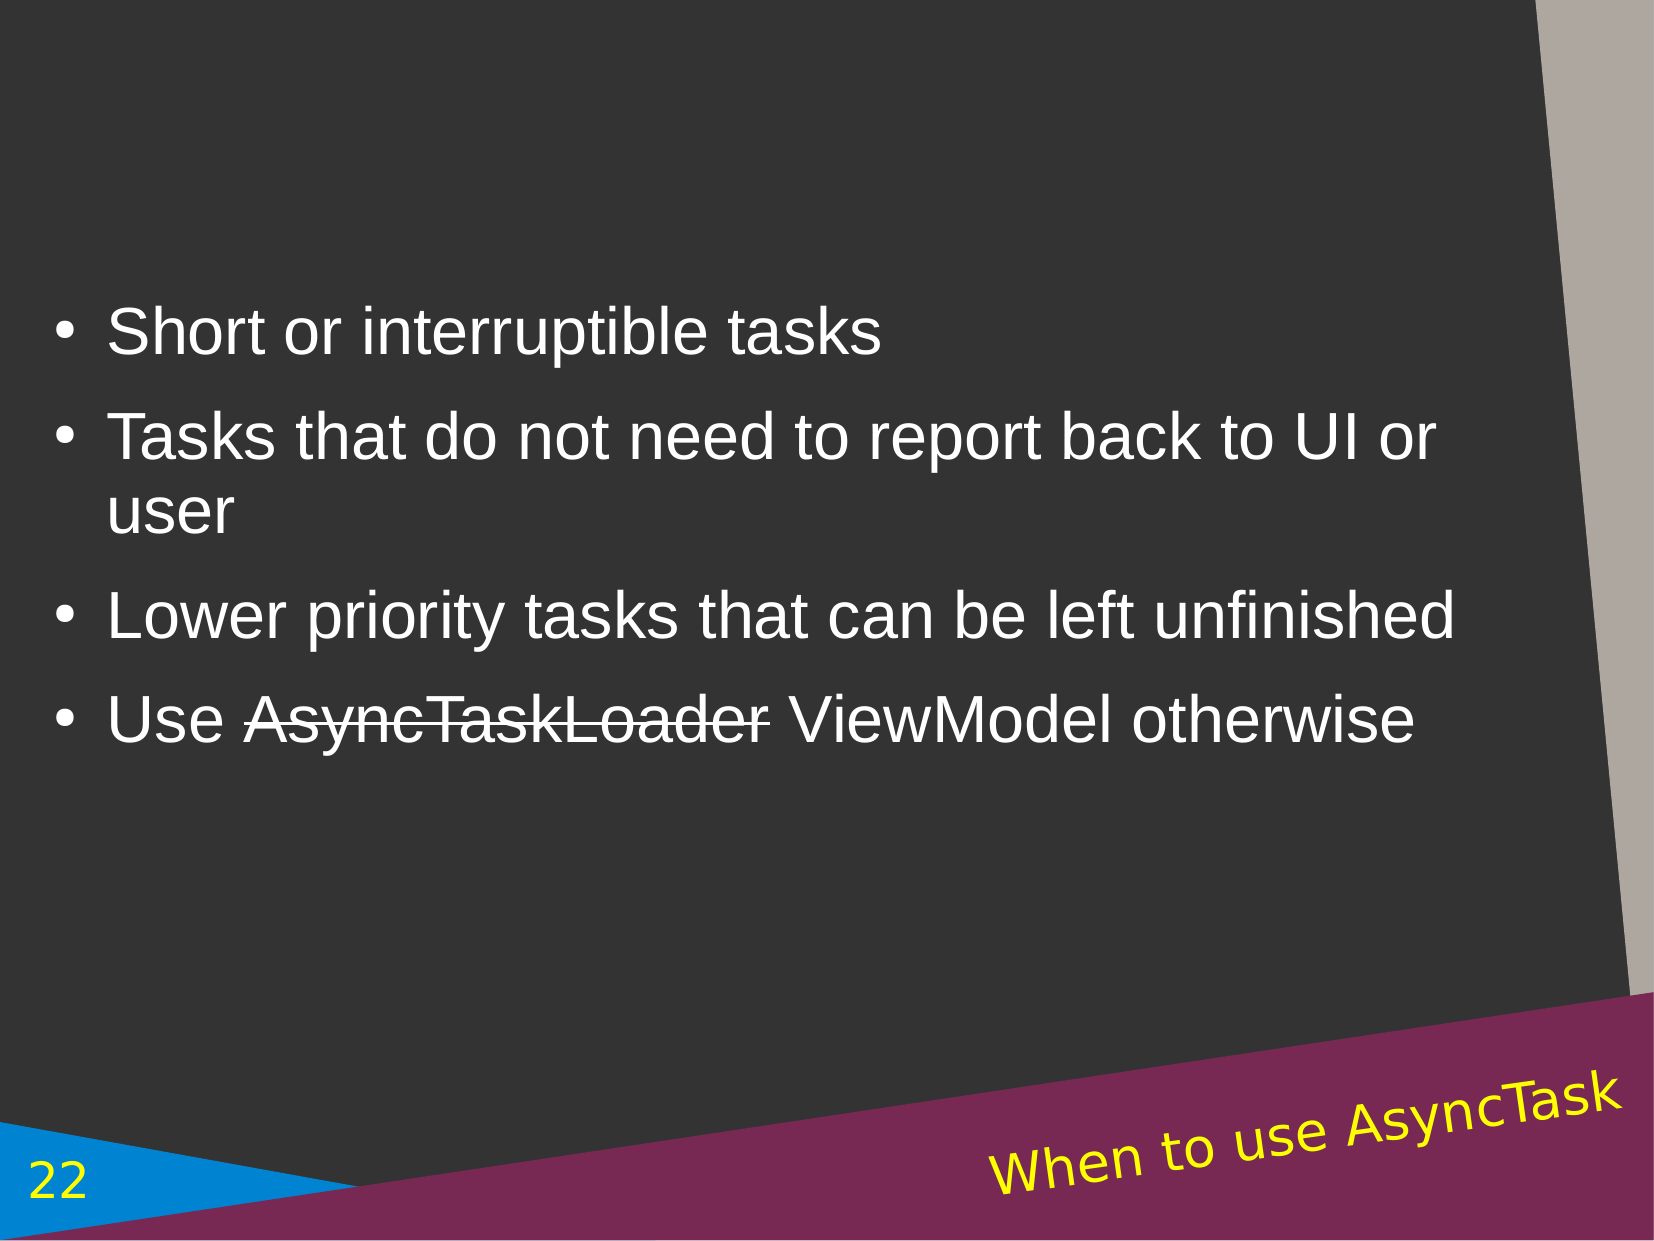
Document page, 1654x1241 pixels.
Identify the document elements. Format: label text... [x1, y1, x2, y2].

list Short or interruptible tasks Tasks that do not need to report back to UI or user Lower priority tasks that can be left unfinished Use AsyncTaskLoader ViewModel otherwise [35, 59, 1524, 993]
title When to use AsyncTask [956, 995, 1654, 1241]
